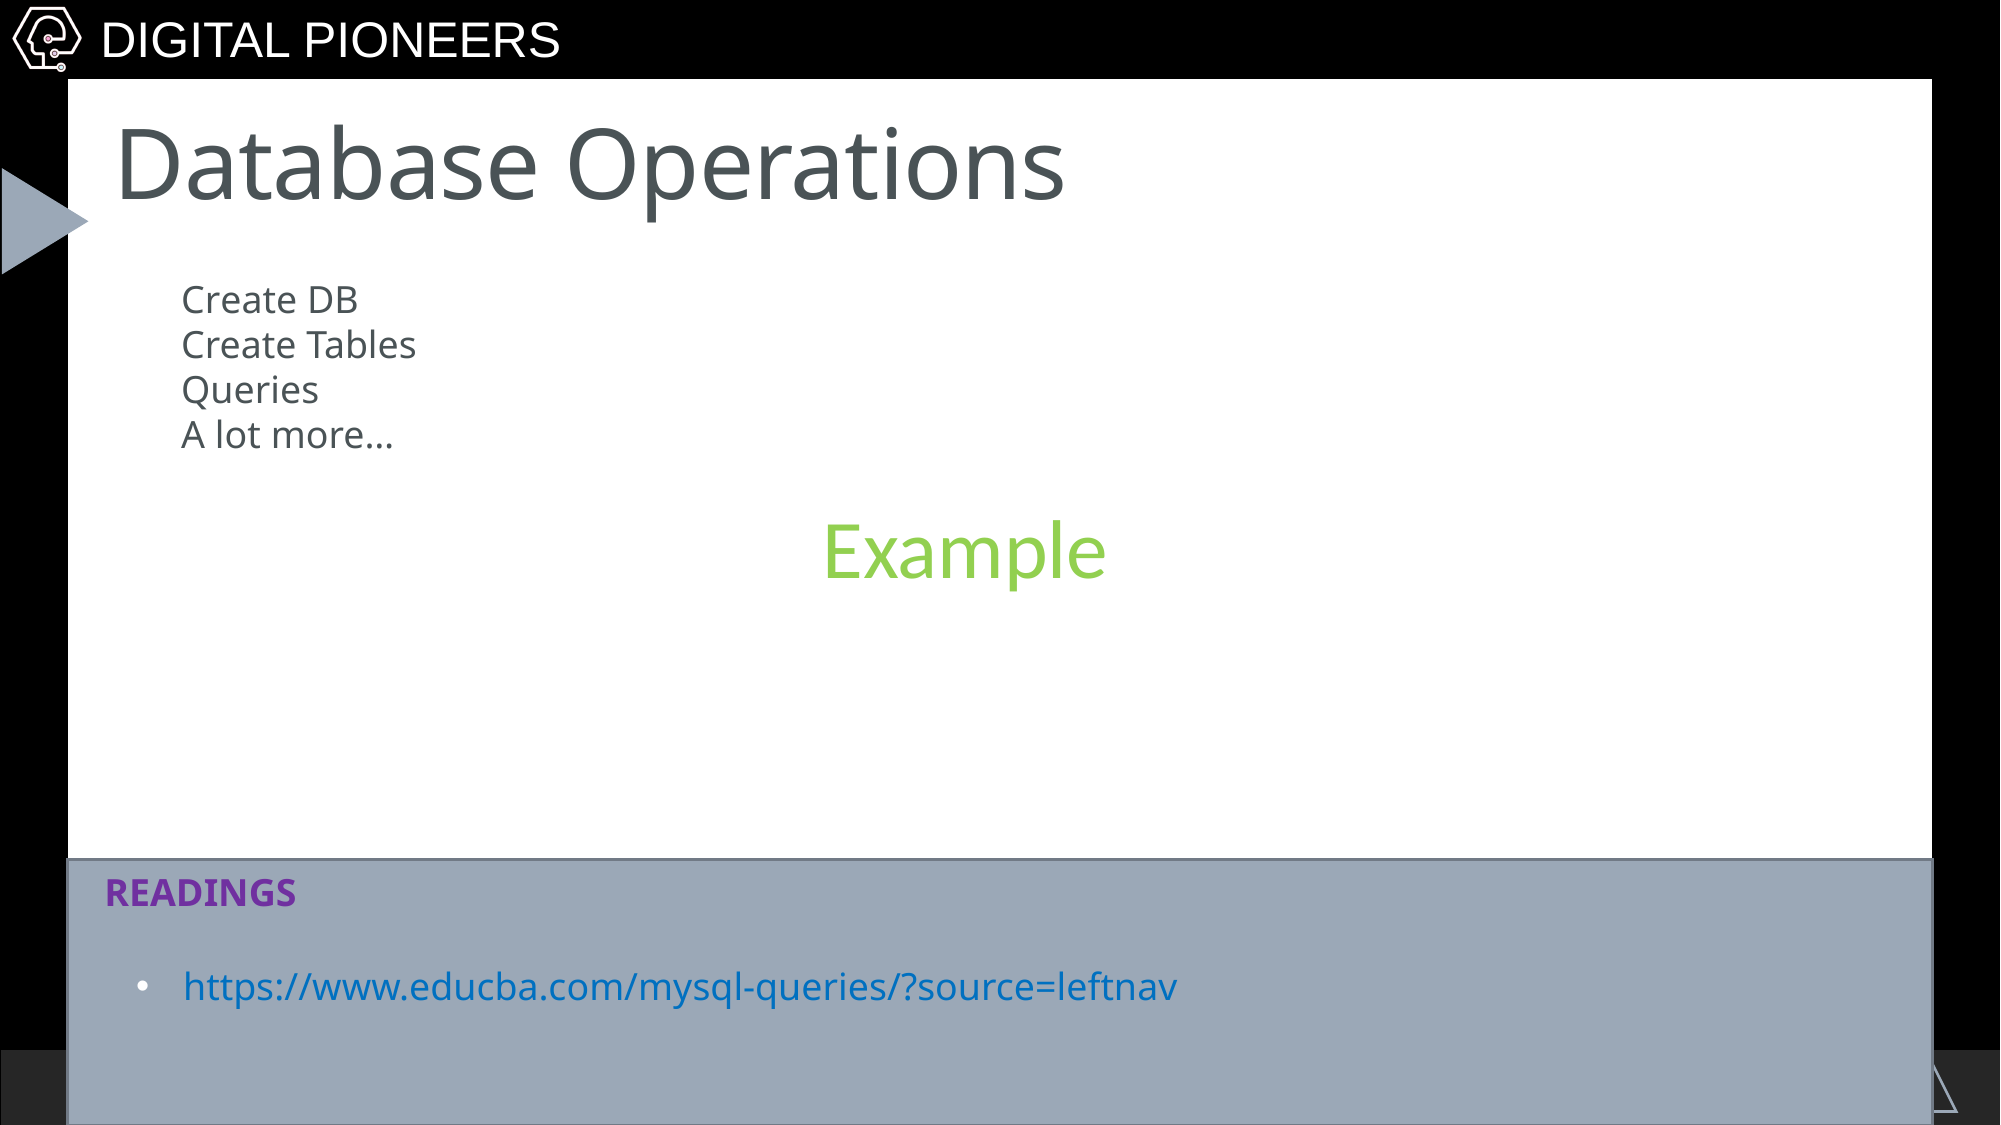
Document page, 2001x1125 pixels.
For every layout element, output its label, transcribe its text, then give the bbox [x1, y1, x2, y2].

title Database Operations [98, 93, 1813, 243]
text_box [68, 860, 1933, 1125]
text_box Example [807, 487, 1181, 604]
text_box https://www.educba.com/mysql-queries/?source=leftnav [121, 955, 1738, 1017]
text_box DIGITAL PIONEERS [85, 0, 596, 76]
text_box READINGS [89, 861, 326, 922]
picture [7, 5, 85, 73]
text_box Create DB Create Tables Queries A lot more… [119, 268, 1842, 466]
